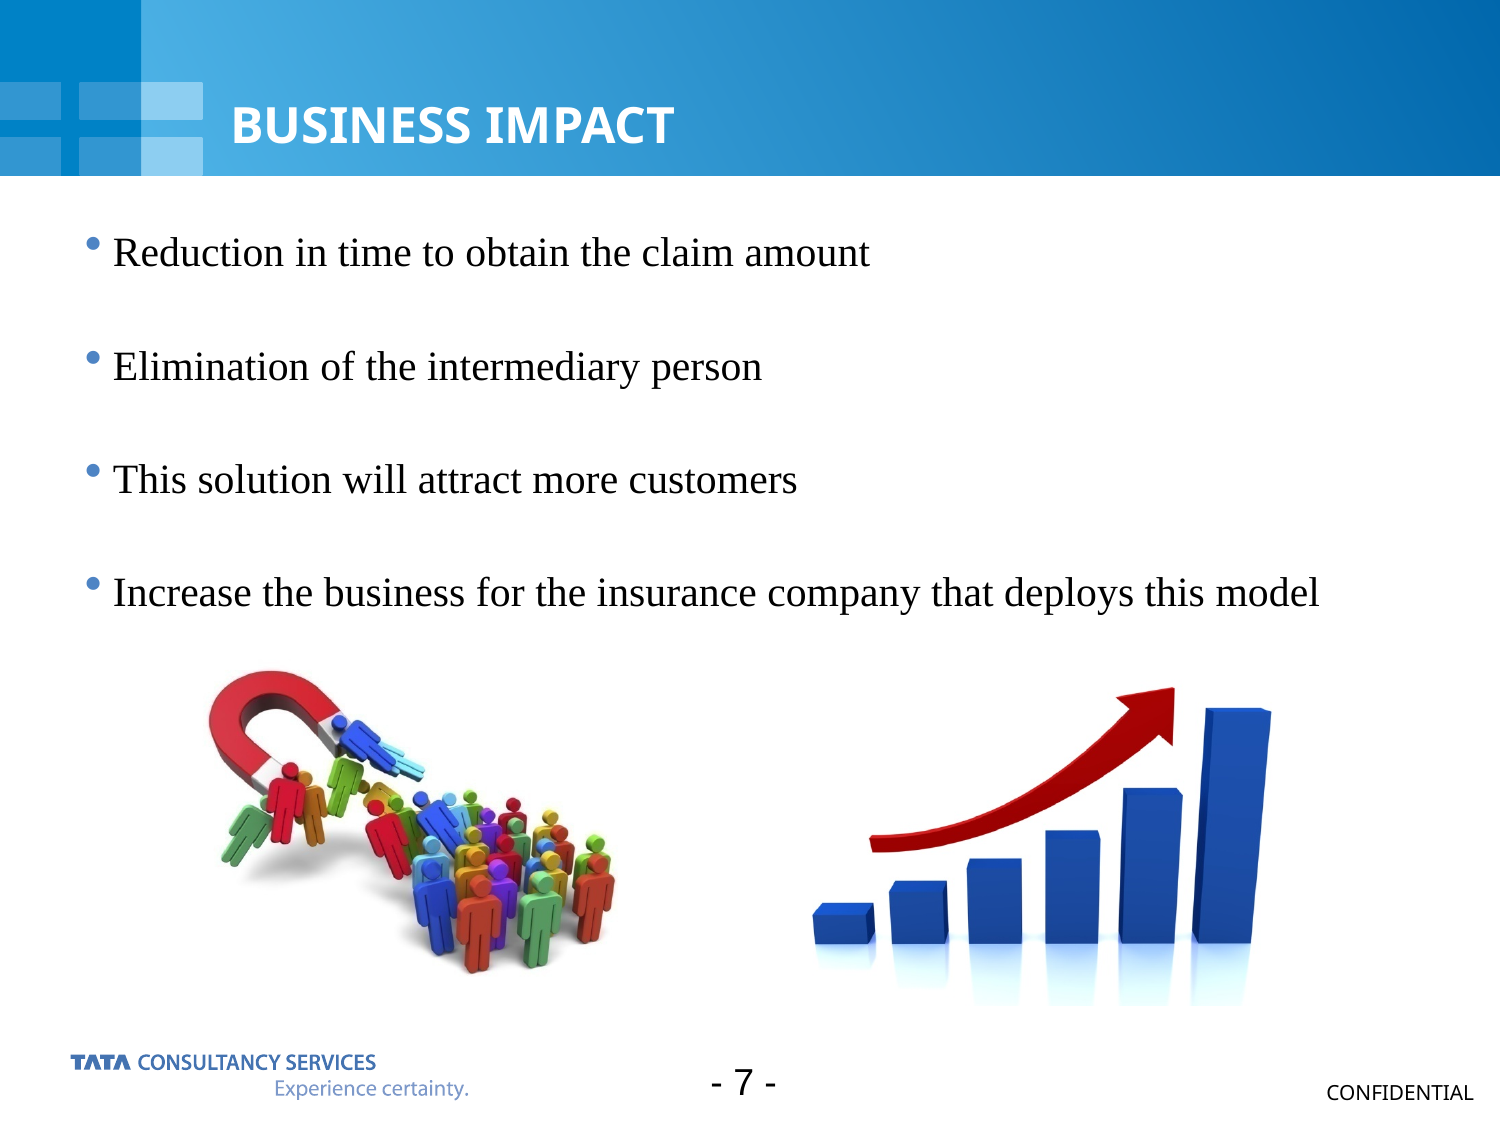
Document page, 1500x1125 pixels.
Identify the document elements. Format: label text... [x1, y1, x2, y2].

title BUSINESS IMPACT [215, 76, 1451, 180]
slide_number - <number> - [695, 1050, 805, 1110]
picture [181, 648, 644, 996]
picture [790, 669, 1296, 1006]
list Reduction in time to obtain the claim amount Elimination of the intermediary person This solution will attract more customers Increase the business for the insurance company that deploys this model [70, 217, 1454, 805]
